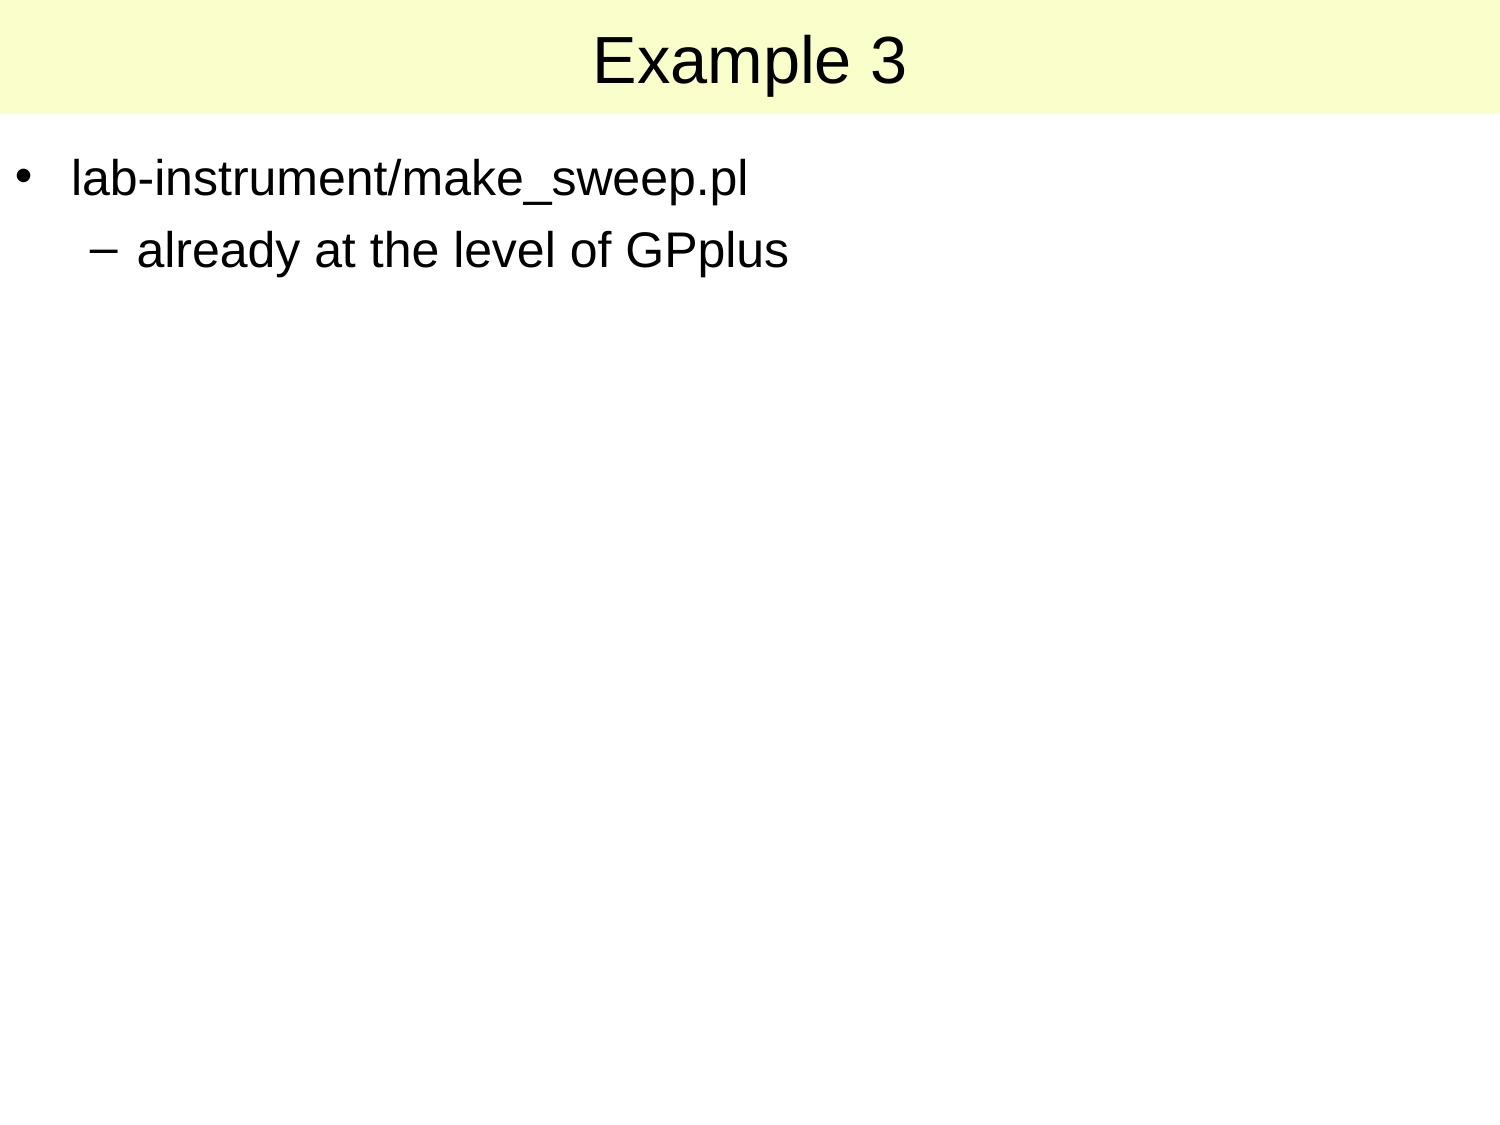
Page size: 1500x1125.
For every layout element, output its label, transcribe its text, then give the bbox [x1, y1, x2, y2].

list lab-instrument/make_sweep.pl already at the level of GPplus [0, 137, 1500, 1125]
title Example 3 [0, 0, 1500, 114]
